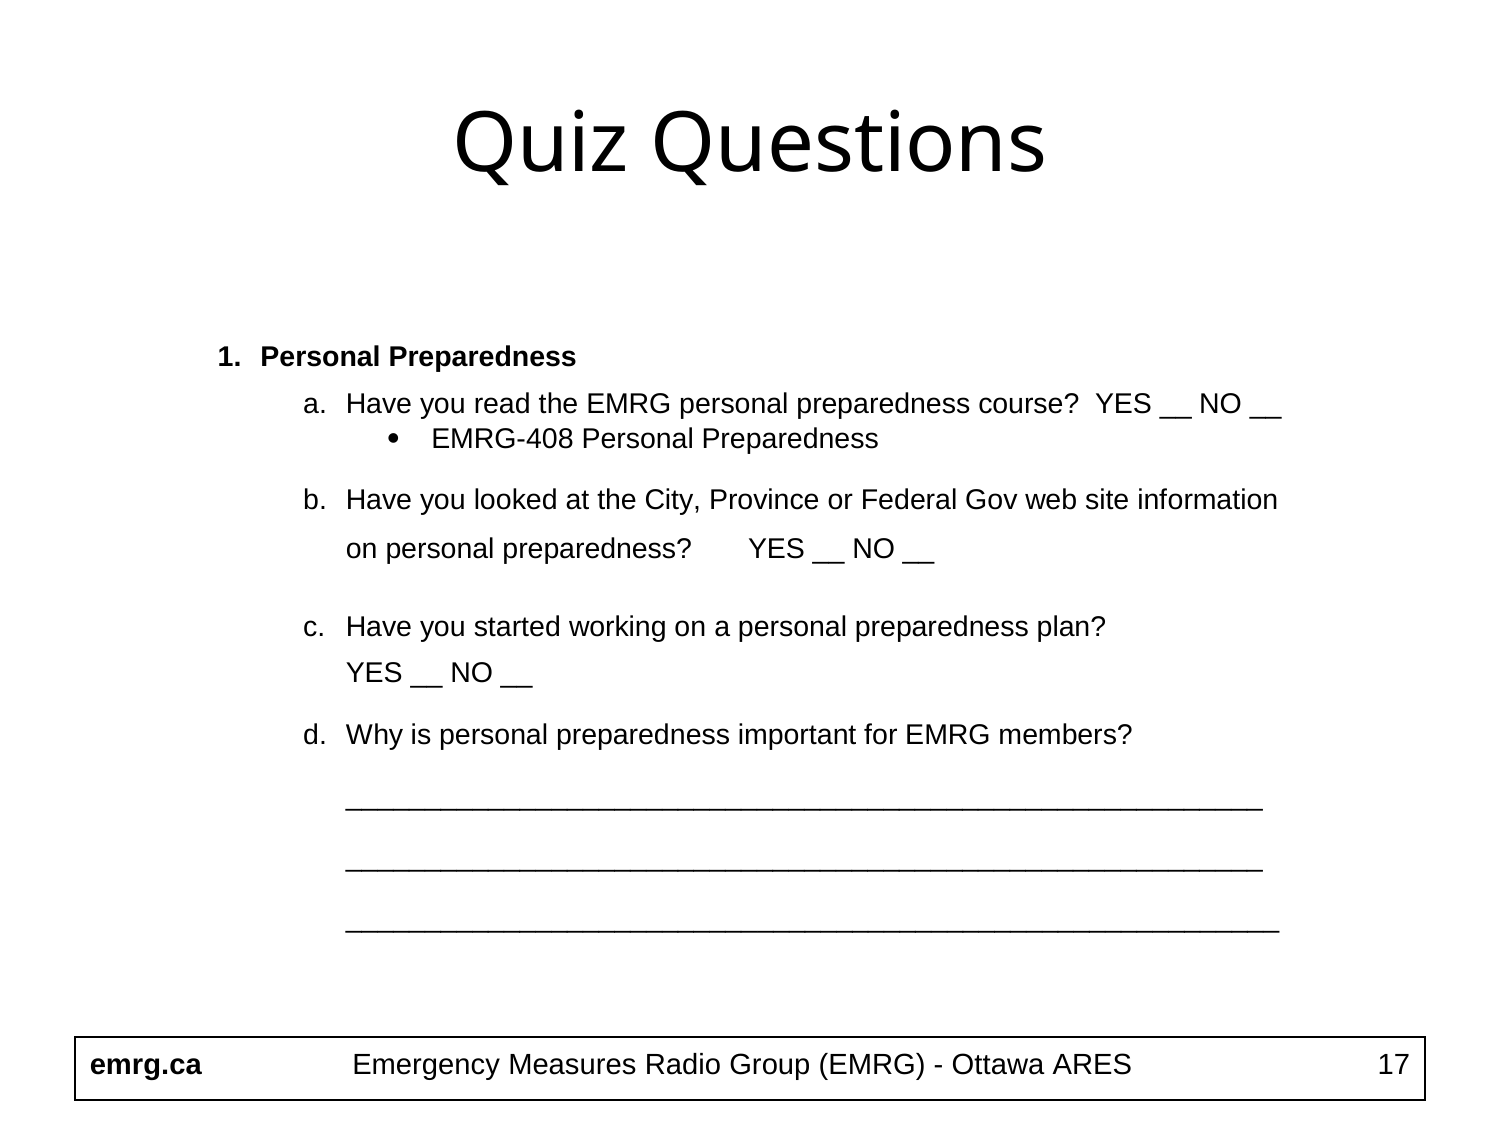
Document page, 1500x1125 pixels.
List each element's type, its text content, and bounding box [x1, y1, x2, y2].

text_box <number> [1246, 1037, 1426, 1103]
text_box Emergency Measures Radio Group (EMRG) - Ottawa ARES [247, 1037, 1238, 1103]
title Quiz Questions [75, 45, 1426, 233]
chart [174, 340, 1288, 935]
